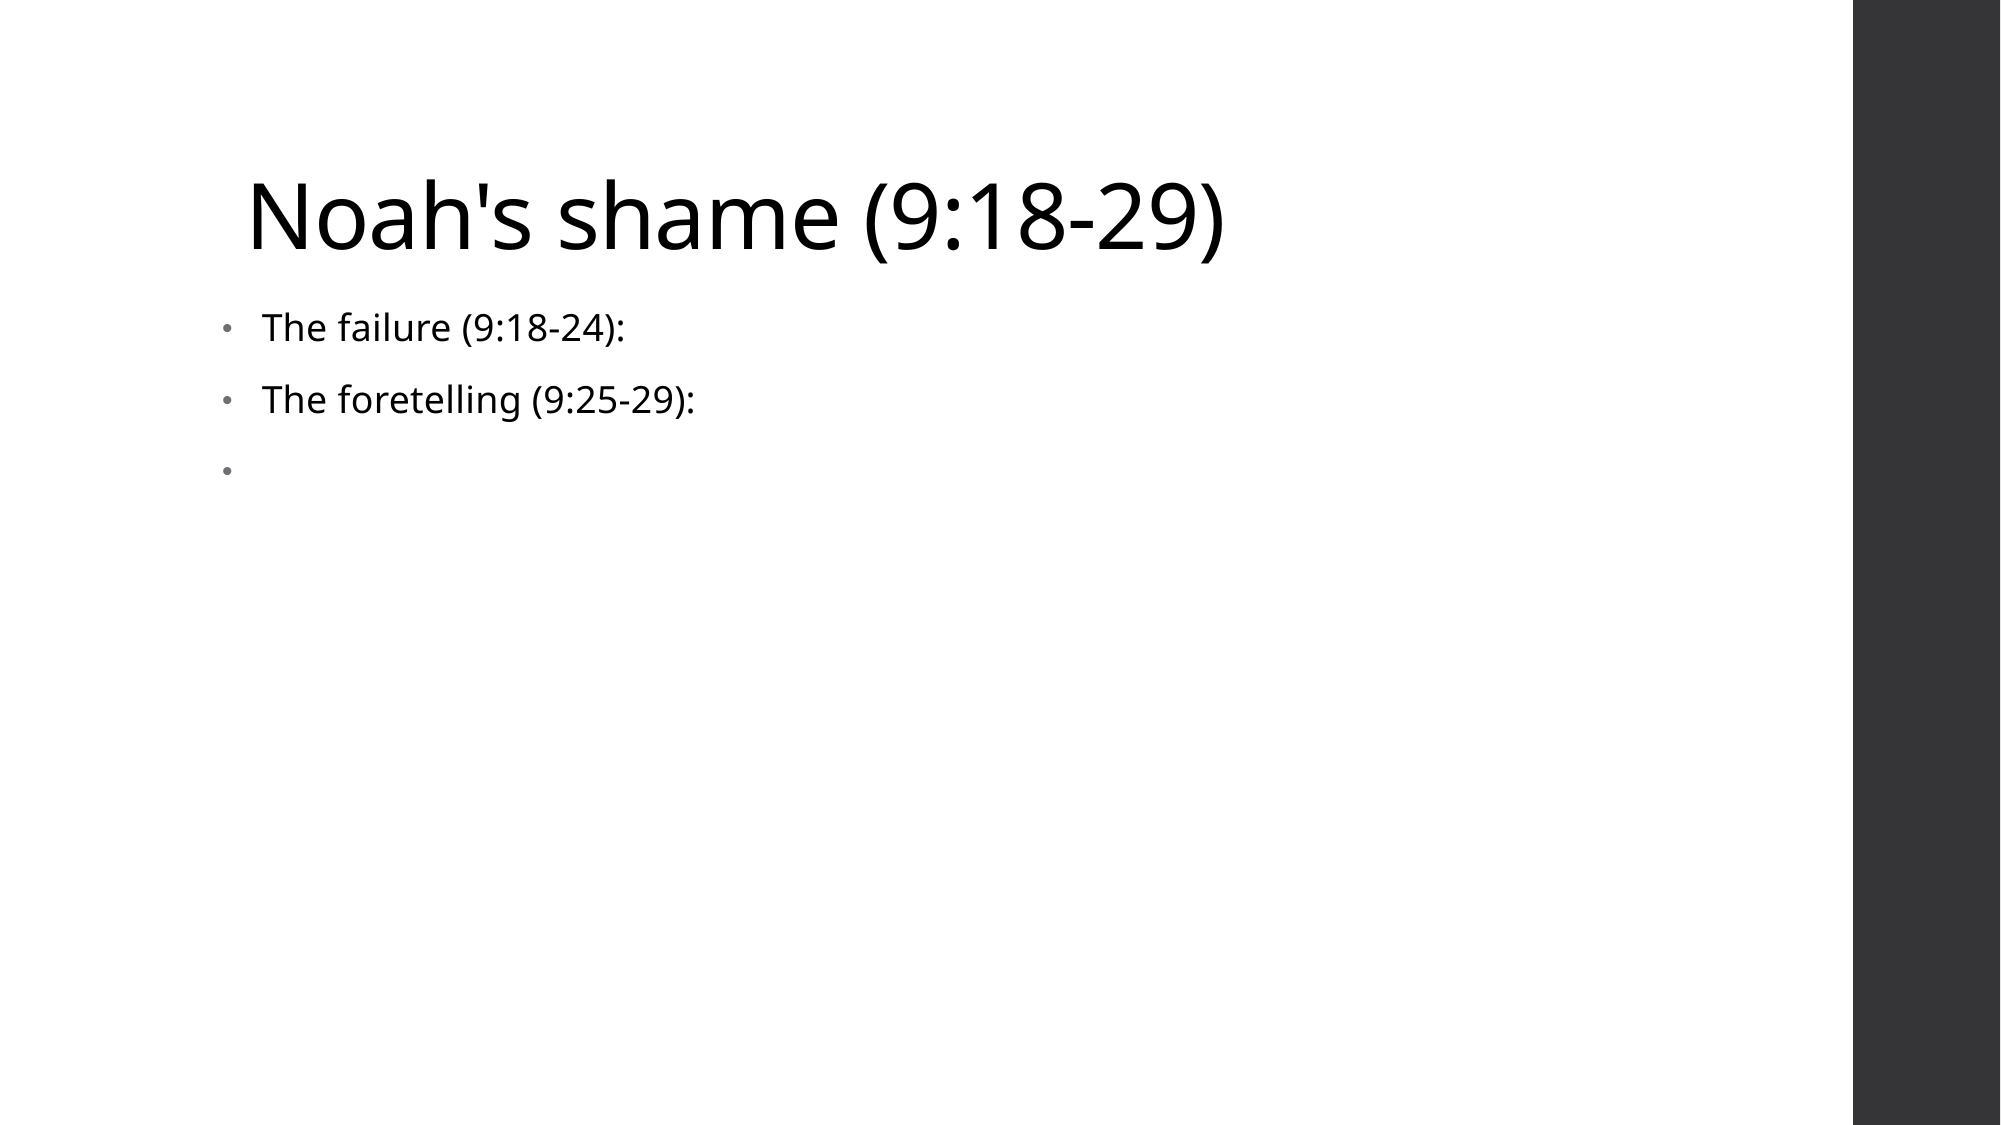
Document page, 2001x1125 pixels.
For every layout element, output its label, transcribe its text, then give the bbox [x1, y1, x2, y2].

list The failure (9:18-24): The foretelling (9:25-29): [206, 299, 1617, 1014]
title Noah's shame (9:18-29) [206, 60, 1797, 278]
